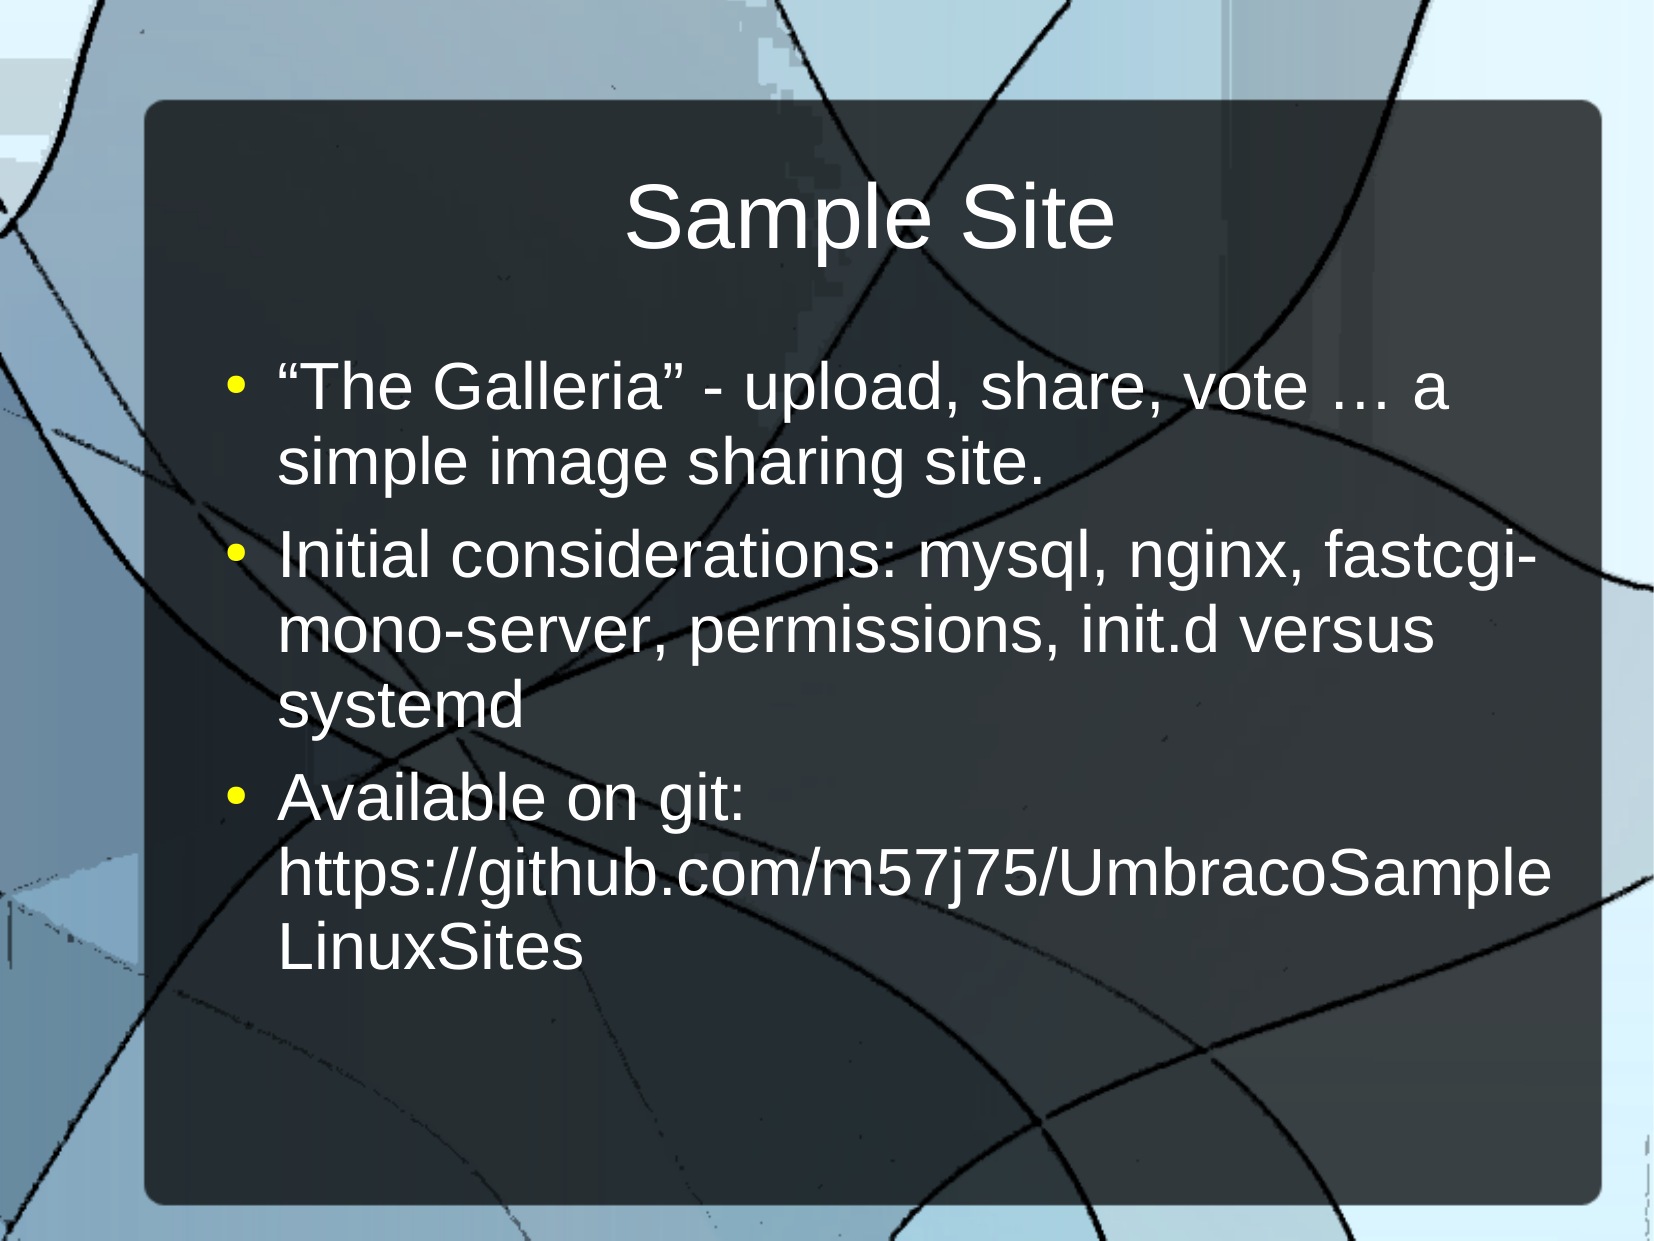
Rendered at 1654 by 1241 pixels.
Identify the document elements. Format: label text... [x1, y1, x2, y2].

list “The Galleria” - upload, share, vote … a simple image sharing site. Initial considerations: mysql, nginx, fastcgi-mono-server, permissions, init.d versus systemd Available on git: https://github.com/m57j75/UmbracoSampleLinuxSites [206, 349, 1571, 1034]
title Sample Site [159, 108, 1583, 325]
picture [0, 0, 1654, 1241]
